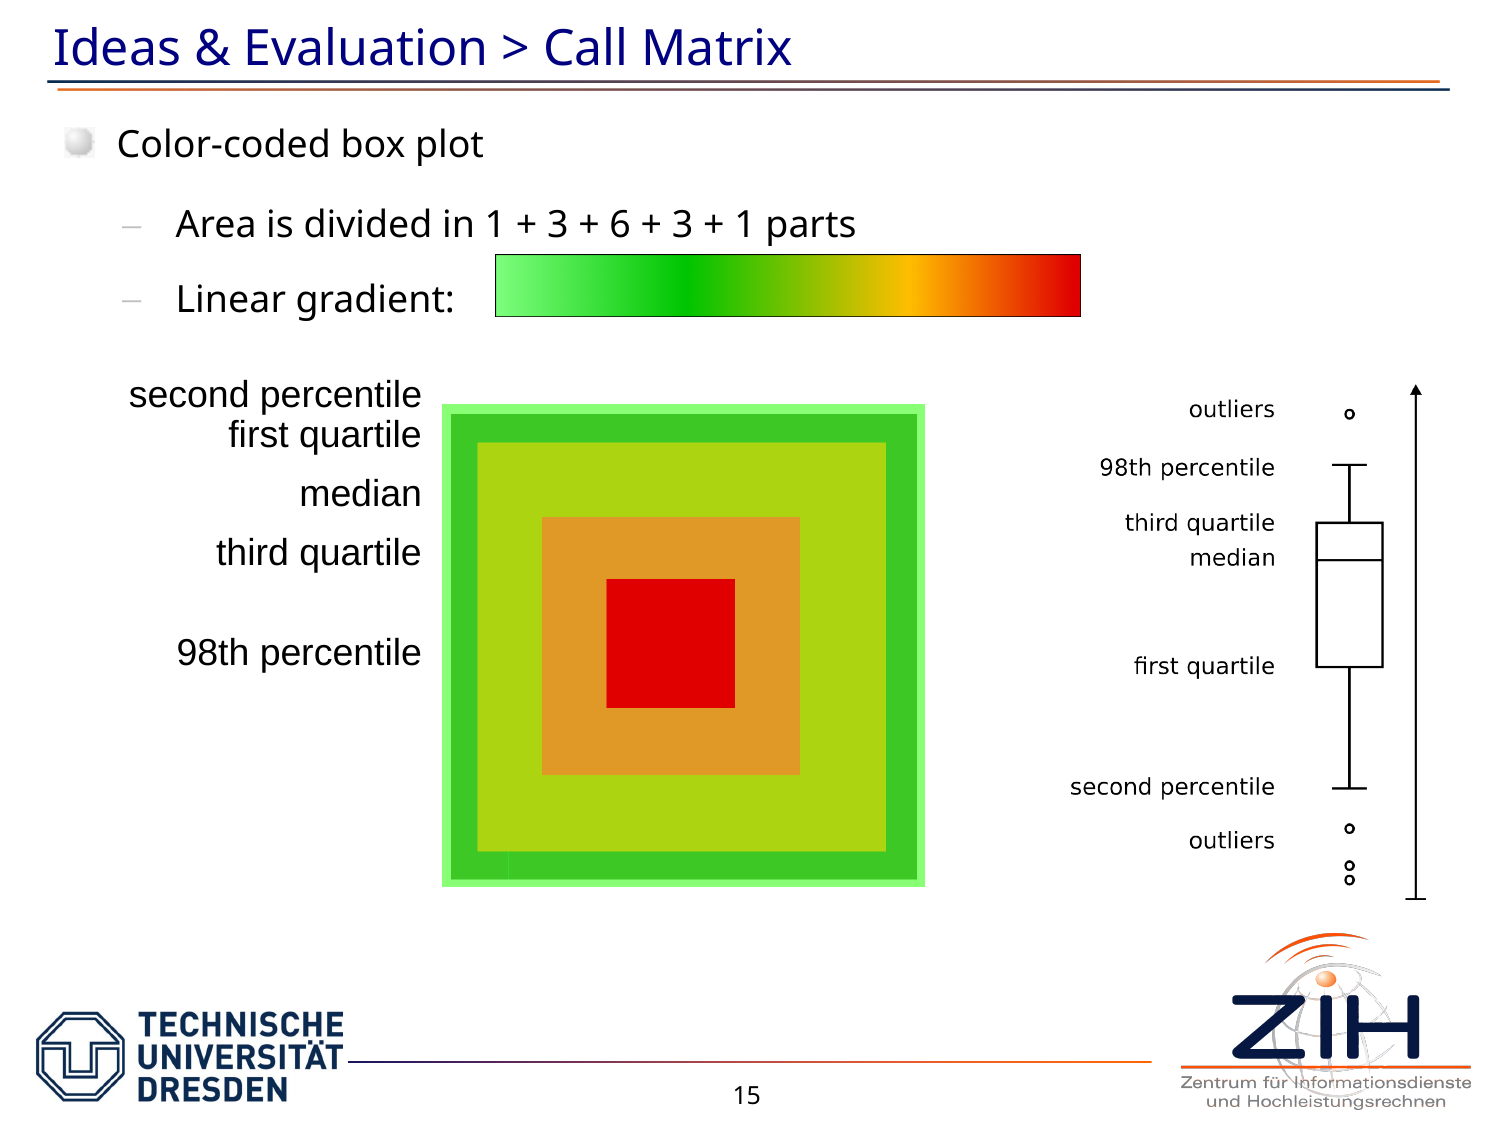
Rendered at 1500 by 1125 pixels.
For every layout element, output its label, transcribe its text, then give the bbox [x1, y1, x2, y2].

title Ideas & Evaluation > Call Matrix [53, 12, 1453, 81]
picture [495, 254, 1081, 317]
picture [1071, 770, 1426, 901]
picture [47, 80, 1450, 91]
picture [442, 770, 925, 887]
picture [35, 1011, 343, 1102]
list Color-coded box plot Area is divided in 1 + 3 + 6 + 3 + 1 parts Linear gradient: [28, 117, 1456, 770]
picture [1181, 933, 1471, 1110]
